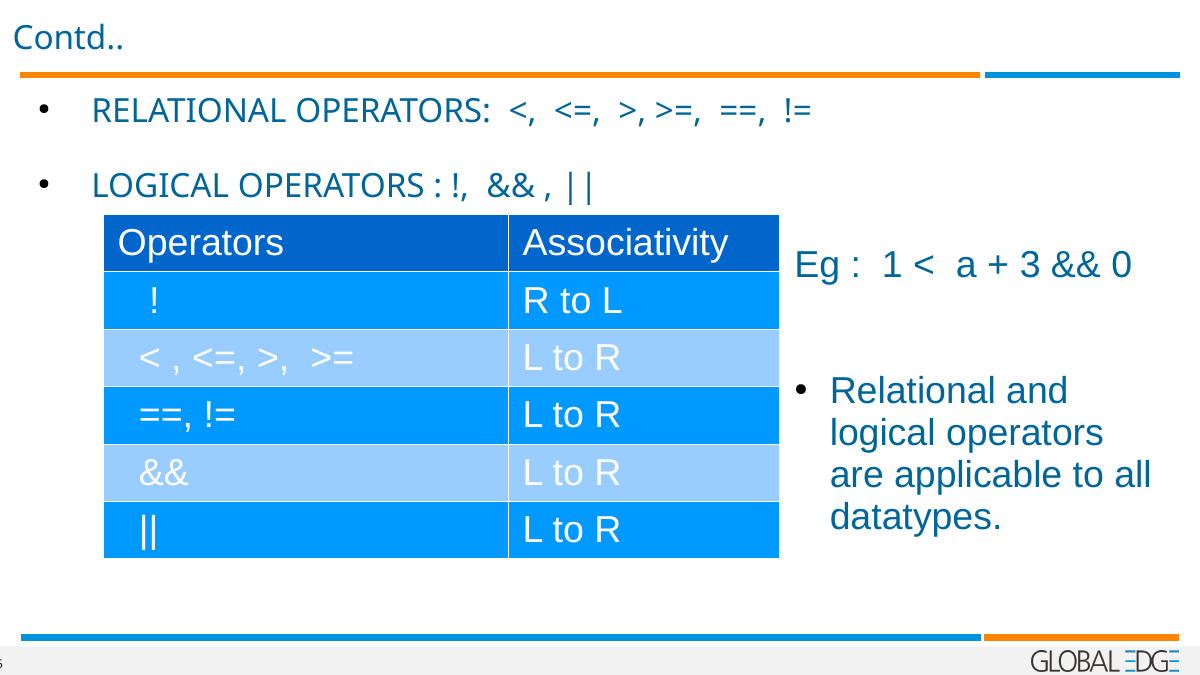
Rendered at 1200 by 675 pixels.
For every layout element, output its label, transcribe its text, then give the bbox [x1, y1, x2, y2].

table_cell ==, != [104, 387, 508, 444]
table_header Operators [104, 215, 508, 271]
text_box Eg : 1 < a + 3 && 0 Relational and logical operators are applicable to all datatypes. [779, 236, 1179, 545]
table_cell < , <=, >, >= [104, 330, 508, 386]
table_cell L to R [509, 502, 779, 558]
table_cell L to R [509, 387, 779, 444]
picture [1031, 650, 1179, 672]
table_cell L to R [509, 330, 779, 386]
table_cell L to R [509, 445, 779, 501]
table_cell || [104, 502, 508, 558]
title Contd.. [12, 9, 1088, 63]
list RELATIONAL OPERATORS: <, <=, >, >=, ==, != LOGICAL OPERATORS : !, && , || [20, 87, 1179, 628]
table_cell ! [104, 272, 508, 329]
table_cell && [104, 445, 508, 501]
table_header Associativity [509, 215, 779, 271]
table_cell R to L [509, 272, 779, 329]
